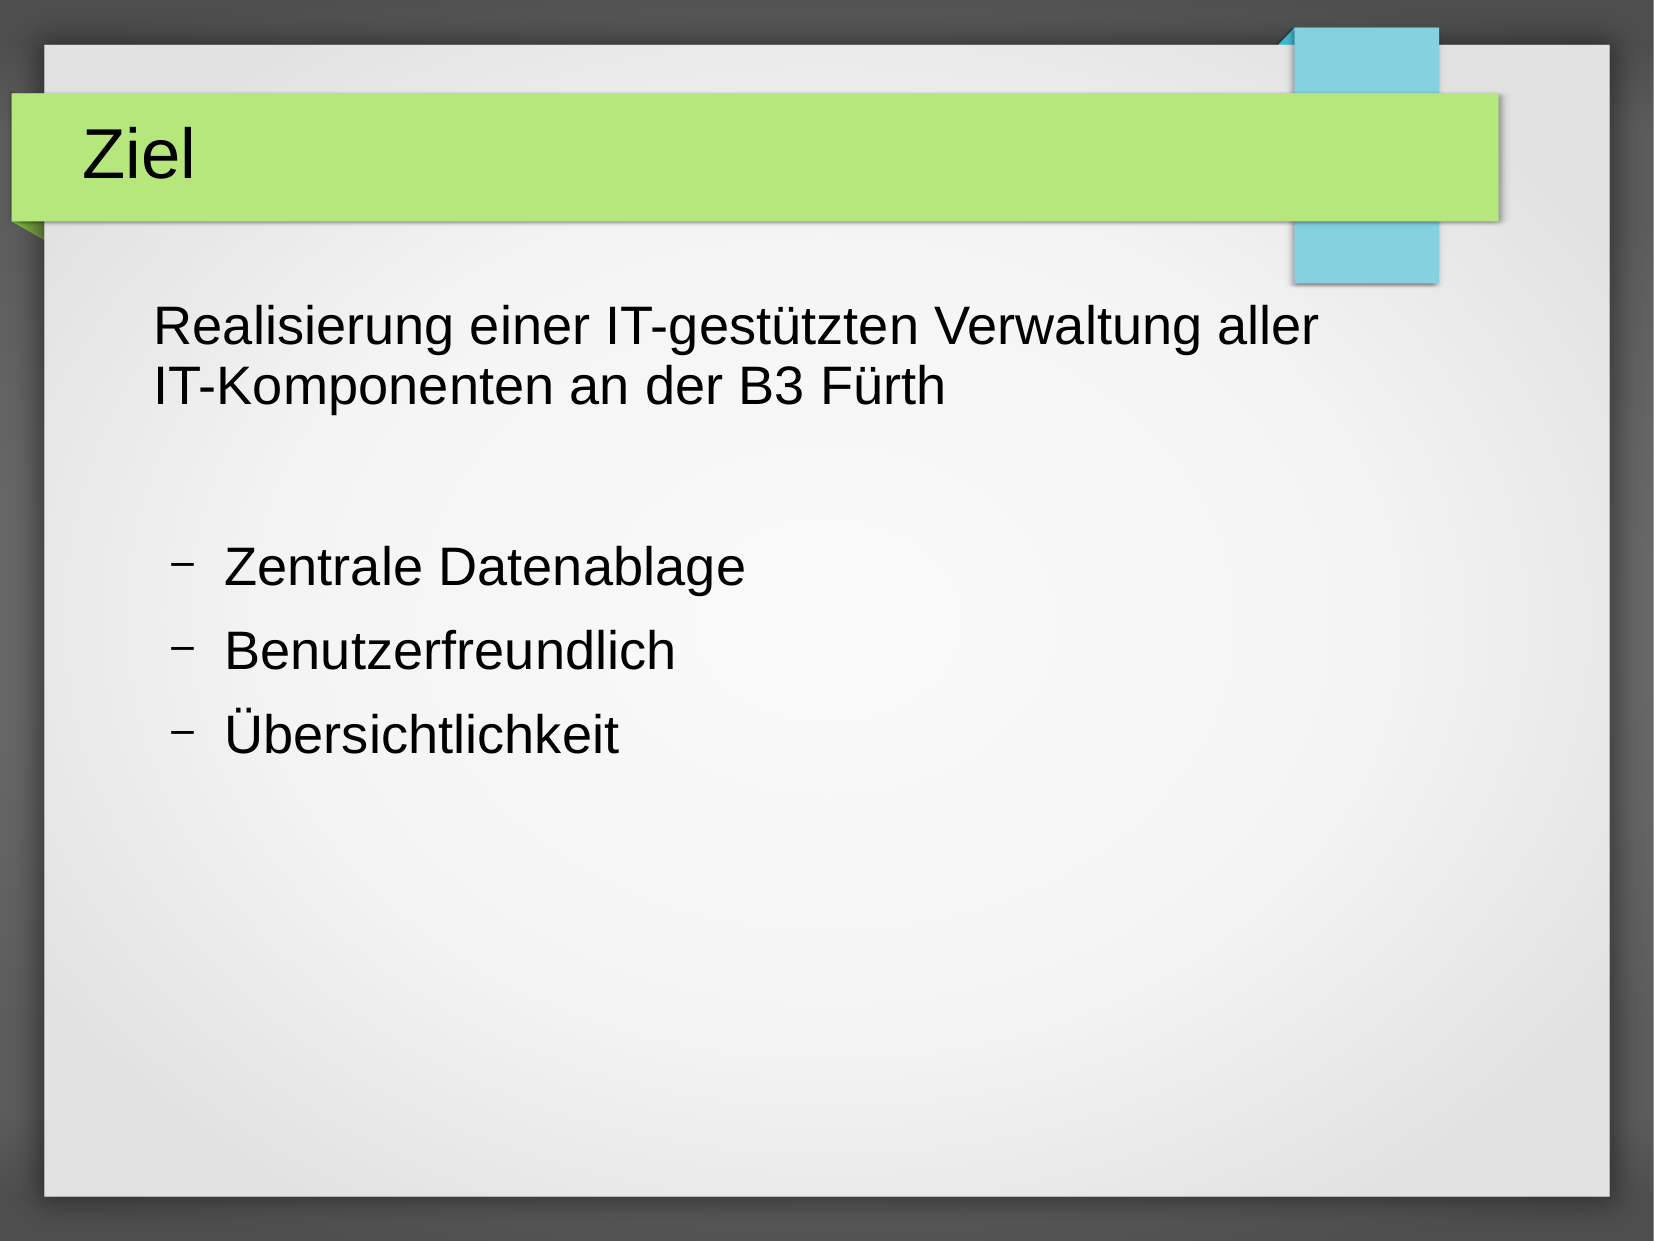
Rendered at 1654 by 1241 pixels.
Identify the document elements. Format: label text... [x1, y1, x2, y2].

title Ziel [82, 94, 1264, 213]
list Realisierung einer IT-gestützten Verwaltung aller IT-Komponenten an der B3 Fürth Zentrale Datenablage Benutzerfreundlich Übersichtlichkeit [82, 295, 1571, 1015]
picture [0, 0, 1654, 1241]
